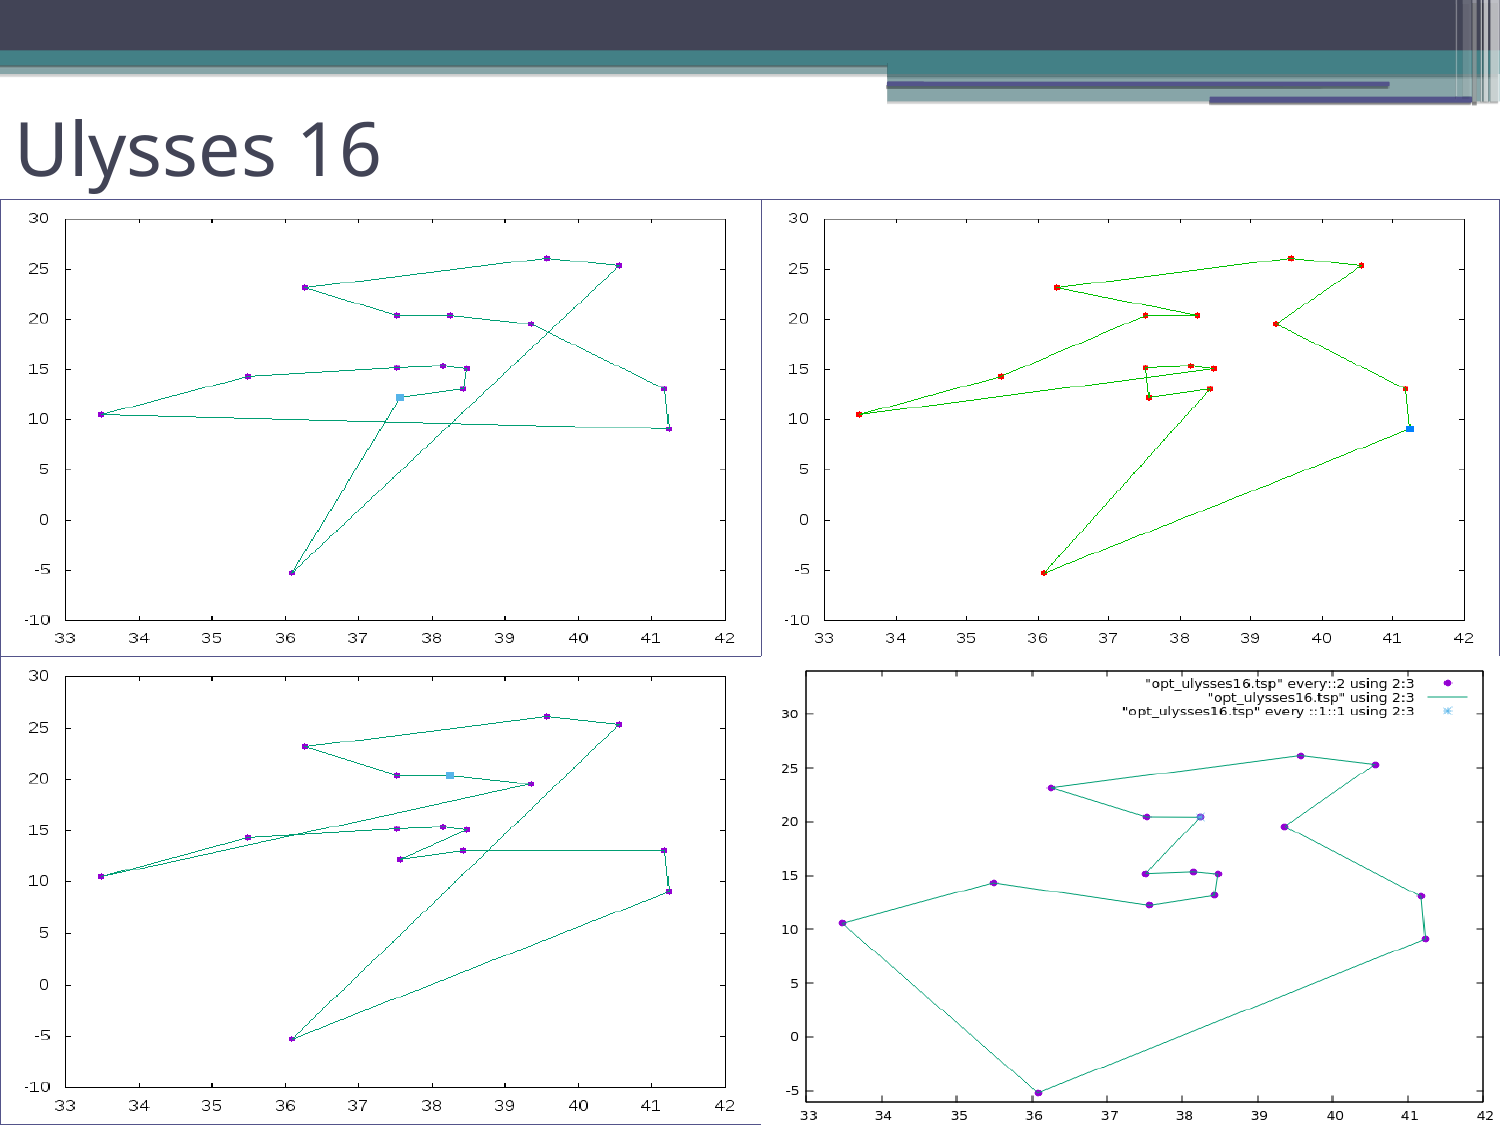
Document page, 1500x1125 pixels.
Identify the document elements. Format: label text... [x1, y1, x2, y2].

title Ulysses 16 [0, 70, 464, 199]
picture [0, 199, 1500, 1125]
